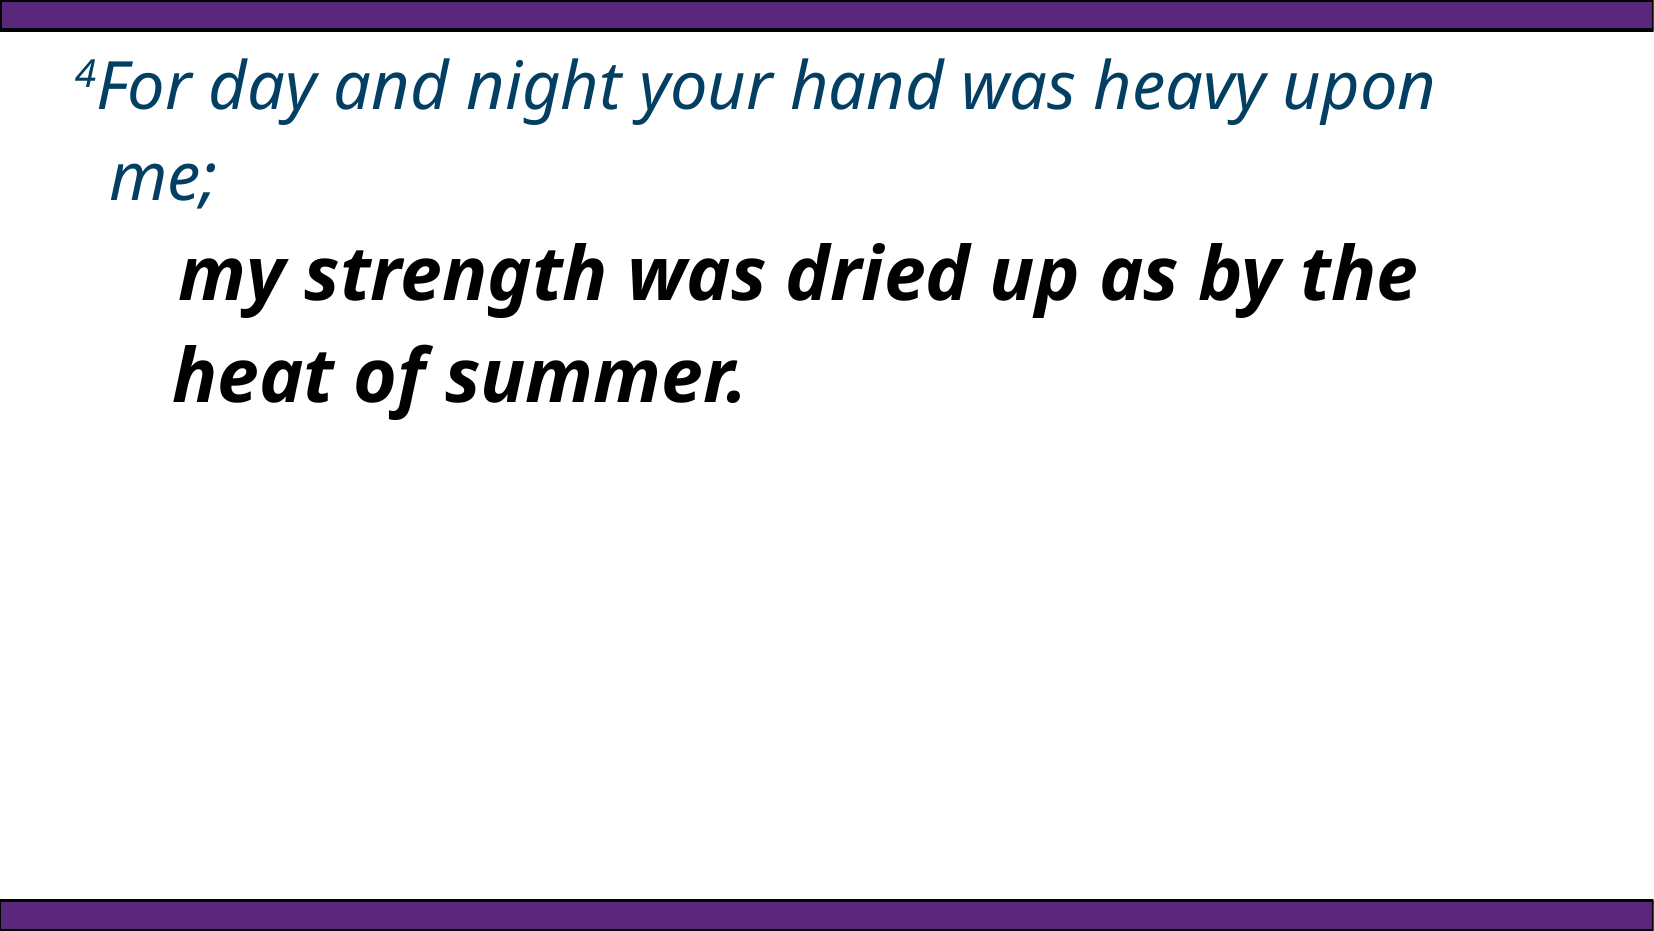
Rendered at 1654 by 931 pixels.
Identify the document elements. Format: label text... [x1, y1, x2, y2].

text_box [0, 0, 1654, 31]
text_box [0, 900, 1654, 931]
picture [0, 31, 1654, 900]
text_box 4For day and night your hand was heavy upon me; my strength was dried up as by the heat of summer. [60, 30, 1591, 423]
